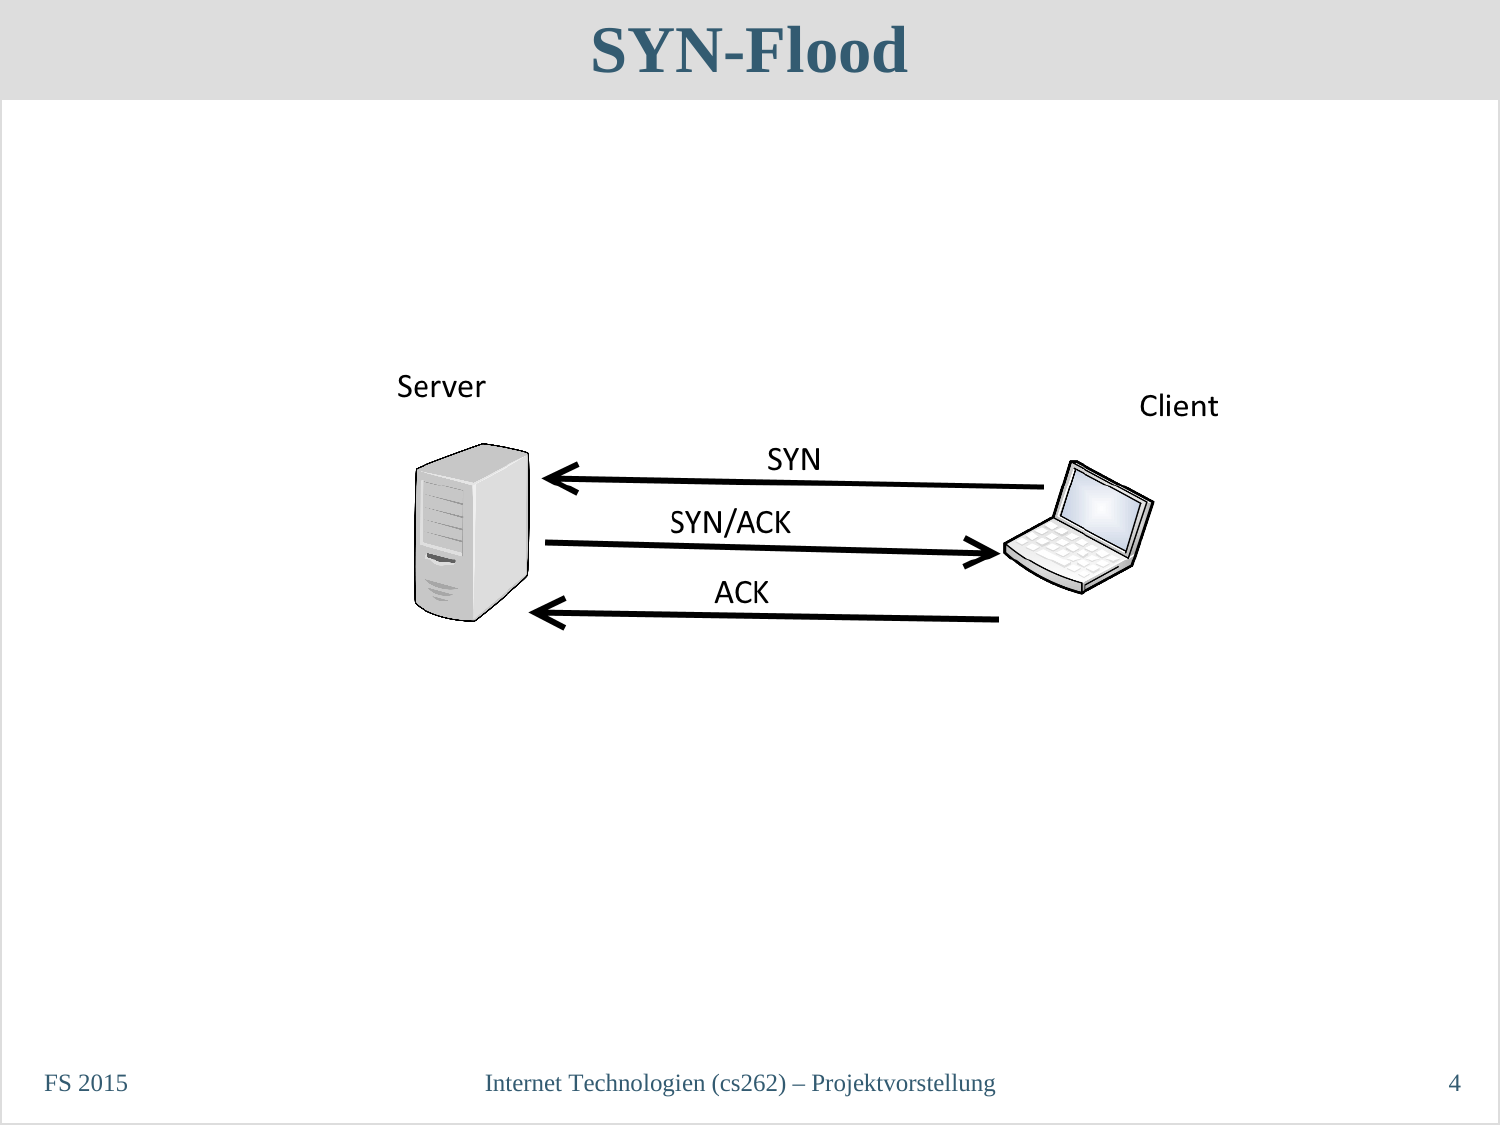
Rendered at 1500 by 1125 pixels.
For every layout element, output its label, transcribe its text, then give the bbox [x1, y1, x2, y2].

title SYN-Flood [0, 0, 1500, 100]
picture [260, 116, 1249, 1004]
text_box Internet Technologien (cs262) – Projektvorstellung [300, 1058, 1201, 1107]
text_box FS 2015 [29, 1058, 195, 1097]
text_box <Nummer> [1375, 1058, 1477, 1097]
